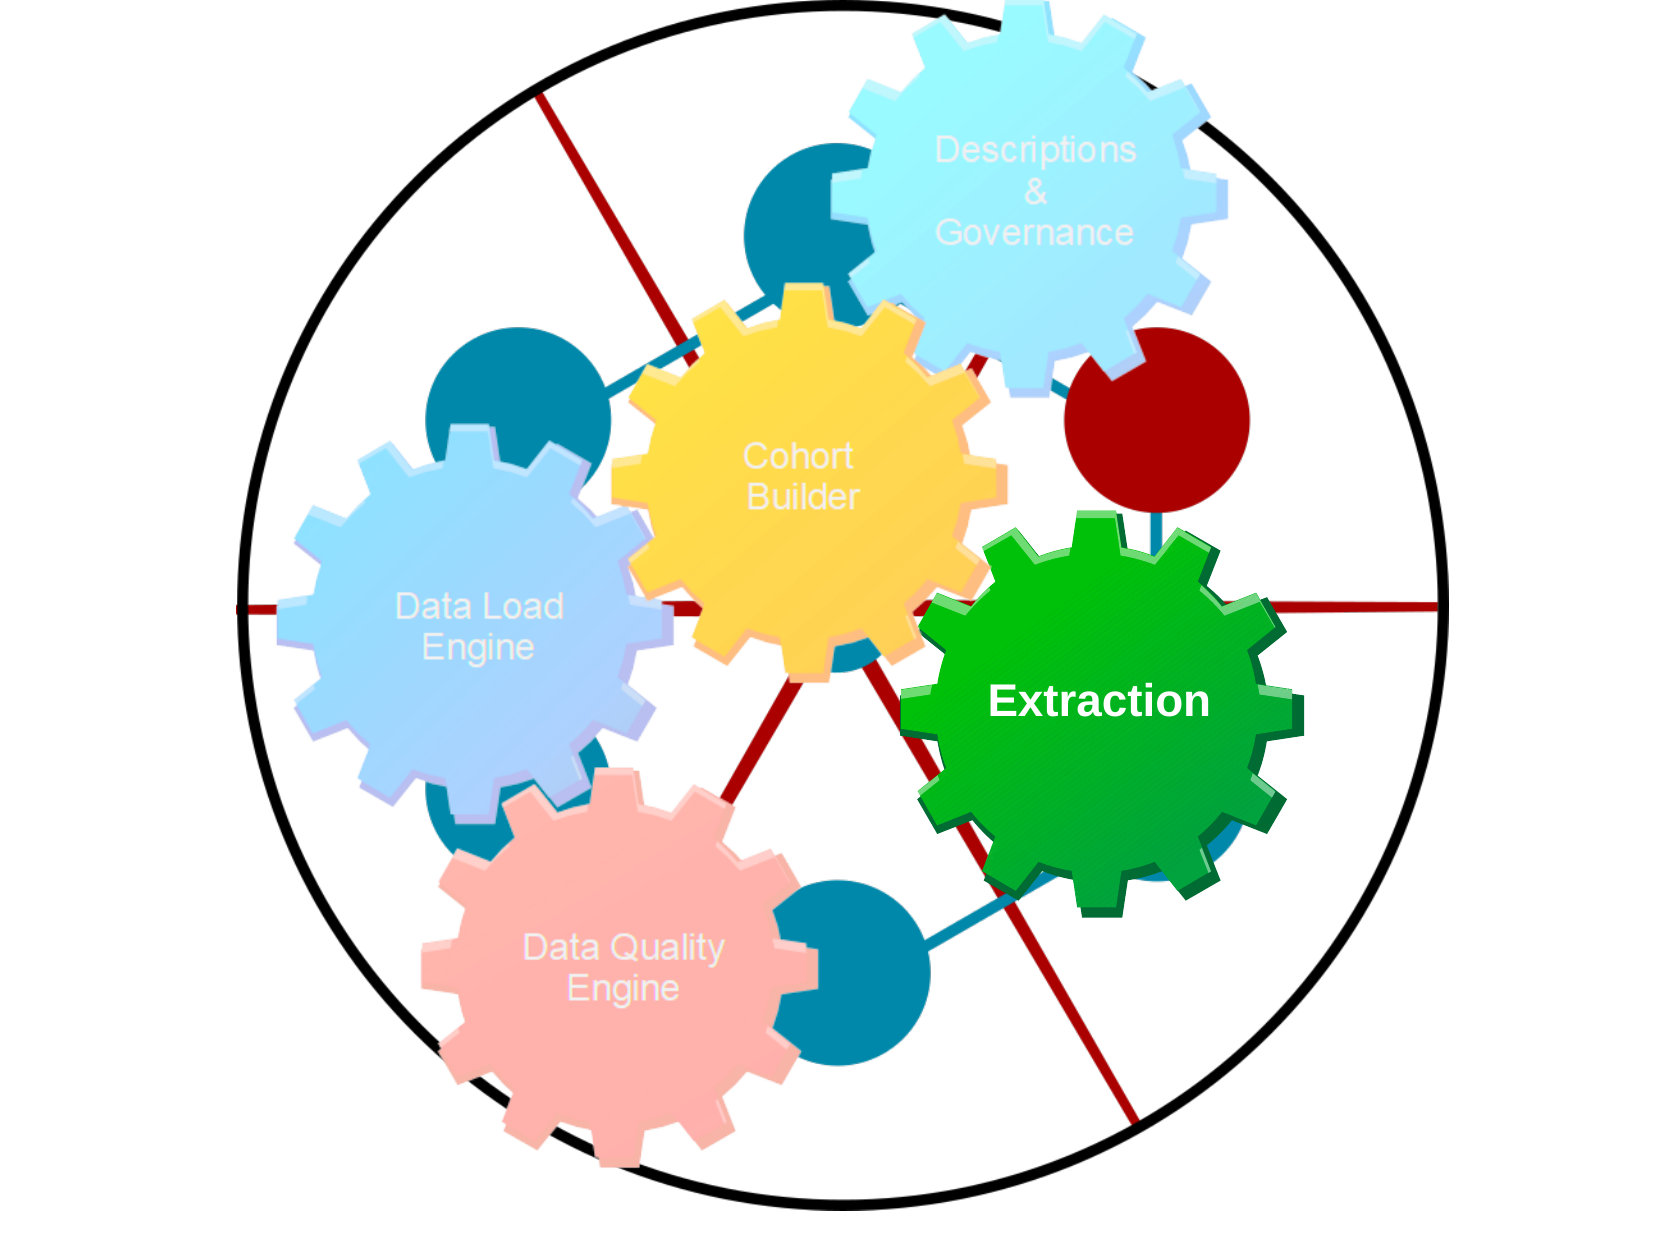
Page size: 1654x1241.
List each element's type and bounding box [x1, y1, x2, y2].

picture [236, 0, 1449, 1211]
